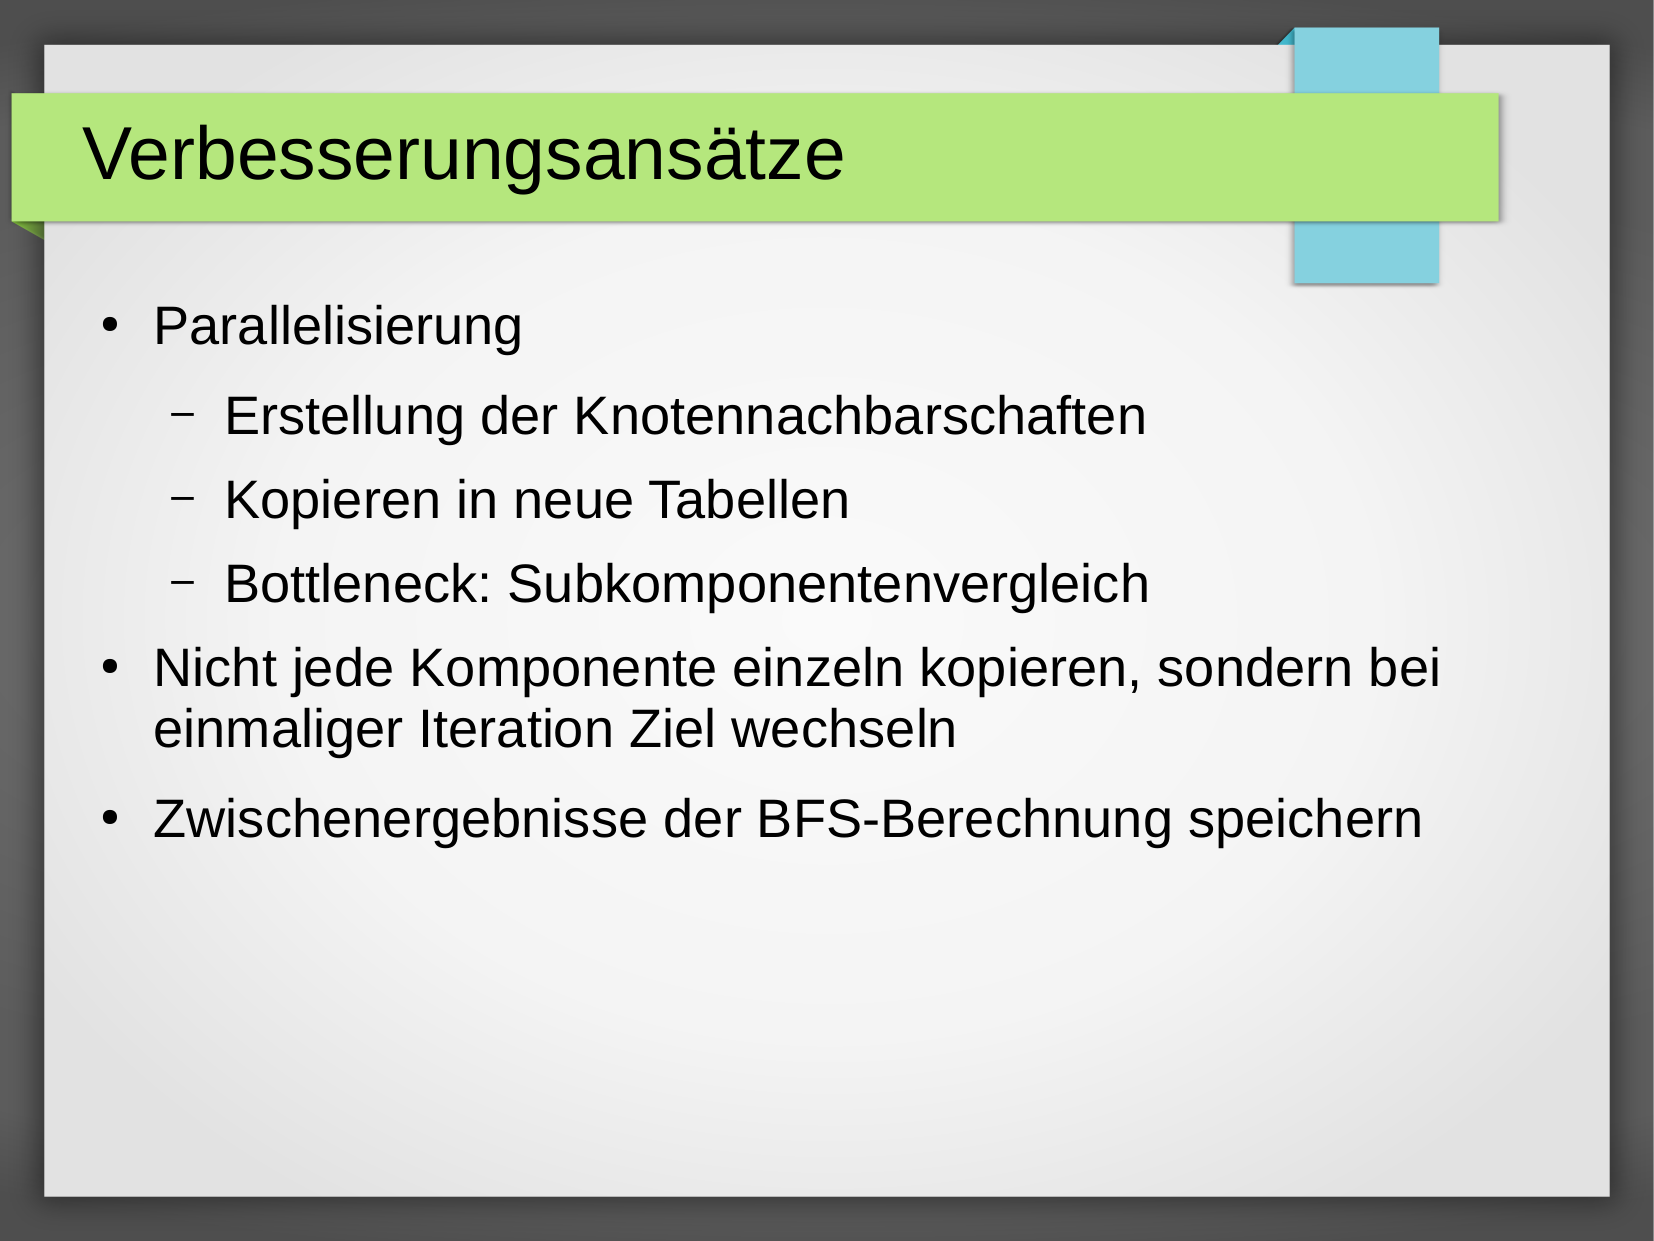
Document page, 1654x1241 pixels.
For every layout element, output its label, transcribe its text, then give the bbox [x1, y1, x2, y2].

title Verbesserungsansätze [82, 94, 1264, 213]
picture [0, 0, 1654, 1241]
list Parallelisierung Erstellung der Knotennachbarschaften Kopieren in neue Tabellen Bottleneck: Subkomponentenvergleich Nicht jede Komponente einzeln kopieren, sondern bei einmaliger Iteration Ziel wechseln Zwischenergebnisse der BFS-Berechnung speichern [82, 295, 1571, 1015]
